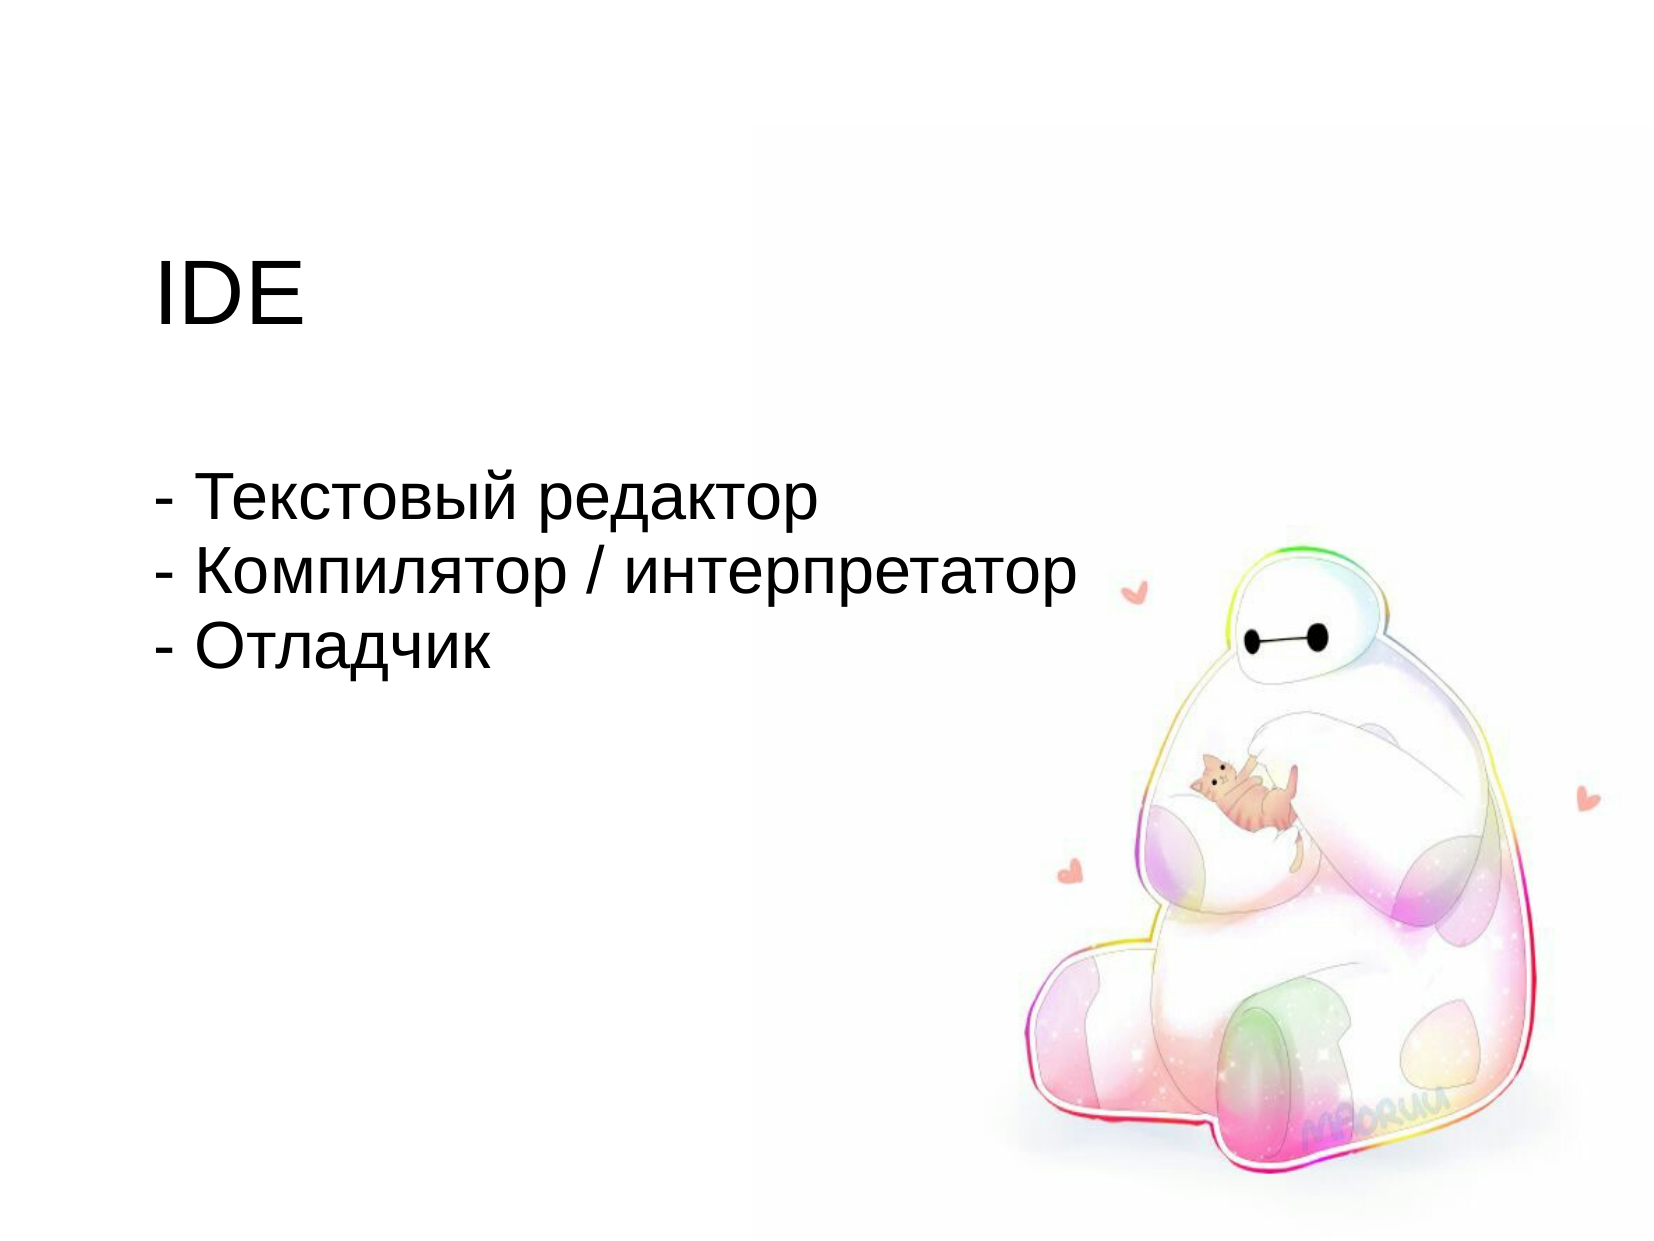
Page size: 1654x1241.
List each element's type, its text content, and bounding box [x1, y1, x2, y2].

title IDE [153, 188, 1371, 397]
subtitle - Текстовый редактор - Компилятор / интерпретатор - Отладчик [153, 421, 1158, 721]
picture [751, 123, 1654, 1241]
